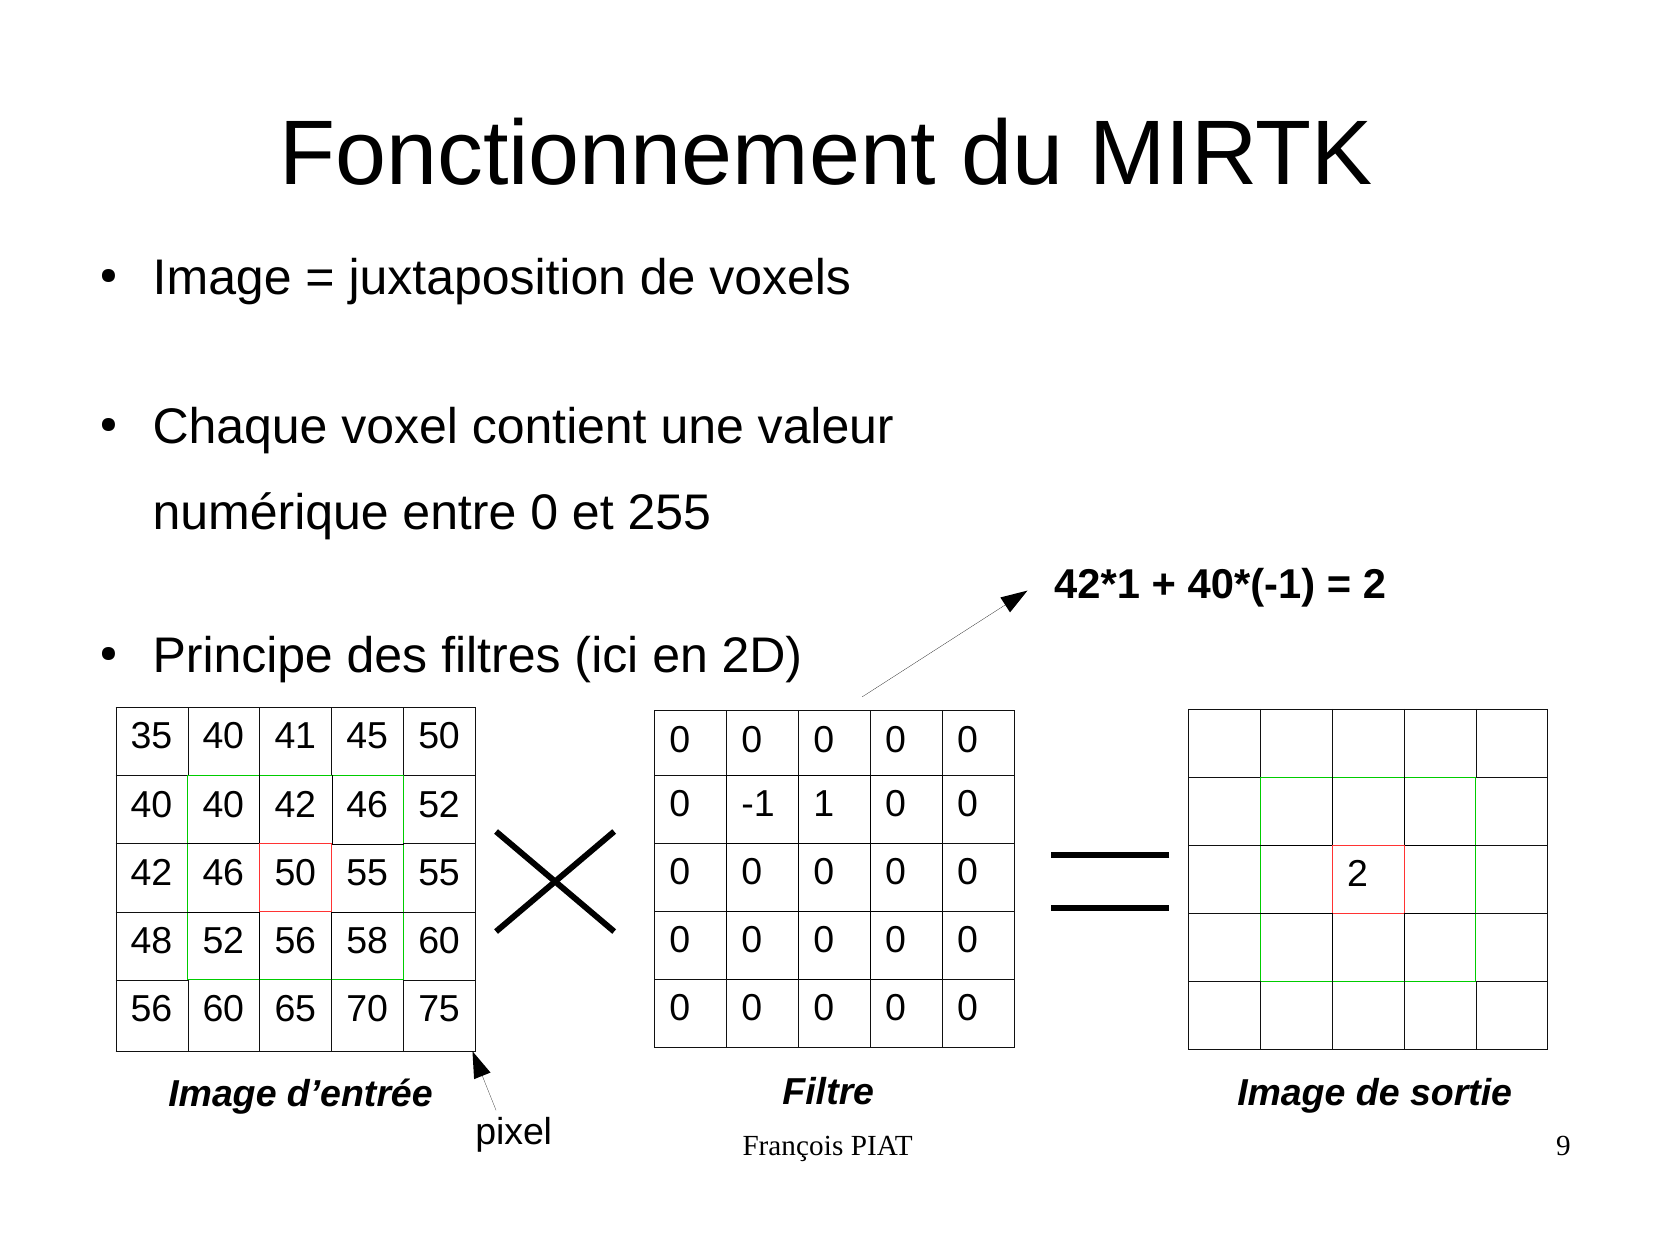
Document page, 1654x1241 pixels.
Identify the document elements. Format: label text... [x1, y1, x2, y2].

table_cell 40 [117, 776, 187, 843]
table_cell [1477, 982, 1547, 1049]
table_cell 46 [188, 844, 259, 912]
table_header [1333, 710, 1404, 777]
table_cell [1333, 778, 1404, 845]
table_cell [1333, 982, 1404, 1049]
table_cell 70 [332, 980, 403, 1051]
table_cell [1333, 914, 1404, 981]
table_cell 0 [655, 980, 726, 1047]
table_cell 52 [188, 913, 259, 979]
table_header 0 [727, 711, 798, 775]
text_box 42*1 + 40*(-1) = 2 [1039, 552, 1512, 615]
table_cell 0 [727, 844, 798, 911]
table_cell 0 [943, 844, 1014, 911]
table_cell 40 [188, 776, 259, 843]
table_cell 65 [260, 980, 331, 1051]
text_box Image d’entrée [153, 1065, 461, 1123]
table_cell 42 [117, 844, 187, 912]
table_cell 0 [943, 776, 1014, 843]
table_cell 60 [189, 980, 259, 1051]
table_cell [1261, 982, 1332, 1049]
table_cell 75 [404, 981, 475, 1051]
table_cell 55 [332, 845, 403, 912]
table_cell [1476, 846, 1547, 913]
table_cell 56 [260, 912, 331, 979]
table_cell [1261, 846, 1332, 913]
table_header 35 [117, 708, 188, 775]
table_cell 0 [943, 980, 1014, 1047]
table_cell 0 [727, 980, 798, 1047]
table_cell [1261, 914, 1332, 981]
table_cell [1189, 778, 1260, 845]
table_cell 1 [799, 776, 870, 843]
table_header 41 [260, 708, 331, 775]
table_header [1261, 710, 1332, 777]
table_cell 0 [727, 912, 798, 979]
table_cell [1189, 914, 1260, 981]
table_cell [1261, 778, 1332, 845]
text_box Image de sortie [1222, 1064, 1530, 1121]
table_cell 0 [871, 912, 942, 979]
table_header [1189, 710, 1260, 777]
table_header 0 [943, 711, 1014, 775]
table_cell 56 [117, 981, 188, 1051]
table_header 50 [404, 708, 475, 775]
table_cell 48 [117, 913, 187, 980]
table_cell 0 [871, 980, 942, 1047]
table_cell 0 [799, 912, 870, 979]
table_cell 52 [404, 776, 475, 843]
text_box pixel [460, 1082, 567, 1182]
table_cell 0 [871, 844, 942, 911]
table_cell 0 [655, 776, 726, 843]
table_cell 55 [404, 844, 475, 912]
table_cell 0 [871, 776, 942, 843]
table_cell [1189, 846, 1260, 913]
table_cell 2 [1333, 846, 1404, 913]
table_header 40 [189, 708, 259, 775]
table_header 0 [871, 711, 942, 775]
table_cell 58 [332, 913, 403, 979]
table_cell 0 [655, 912, 726, 979]
list Image = juxtaposition de voxels Chaque voxel contient une valeur numérique entre 0 et 255 Principe des filtres (ici en 2D) [81, 249, 1571, 969]
table_cell 0 [655, 844, 726, 911]
title Fonctionnement du MIRTK [82, 49, 1571, 249]
table_header [1477, 710, 1547, 777]
table_cell [1405, 846, 1475, 913]
table_cell -1 [727, 776, 798, 843]
table_cell [1405, 982, 1476, 1049]
table_cell [1476, 914, 1547, 981]
table_header 0 [655, 711, 726, 775]
table_cell 0 [799, 844, 870, 911]
table_cell 0 [943, 912, 1014, 979]
table_header [1405, 710, 1476, 777]
table_header 0 [799, 711, 870, 775]
table_cell [1405, 778, 1475, 845]
table_cell [1189, 982, 1260, 1049]
table_cell 46 [333, 776, 403, 844]
table_cell 50 [260, 844, 331, 911]
text_box Filtre [767, 1062, 1075, 1120]
table_cell [1476, 778, 1547, 845]
table_cell [1405, 914, 1475, 981]
table_cell 0 [799, 980, 870, 1047]
table_header 45 [332, 708, 403, 775]
table_cell 42 [260, 776, 332, 843]
table_cell 60 [404, 913, 475, 980]
